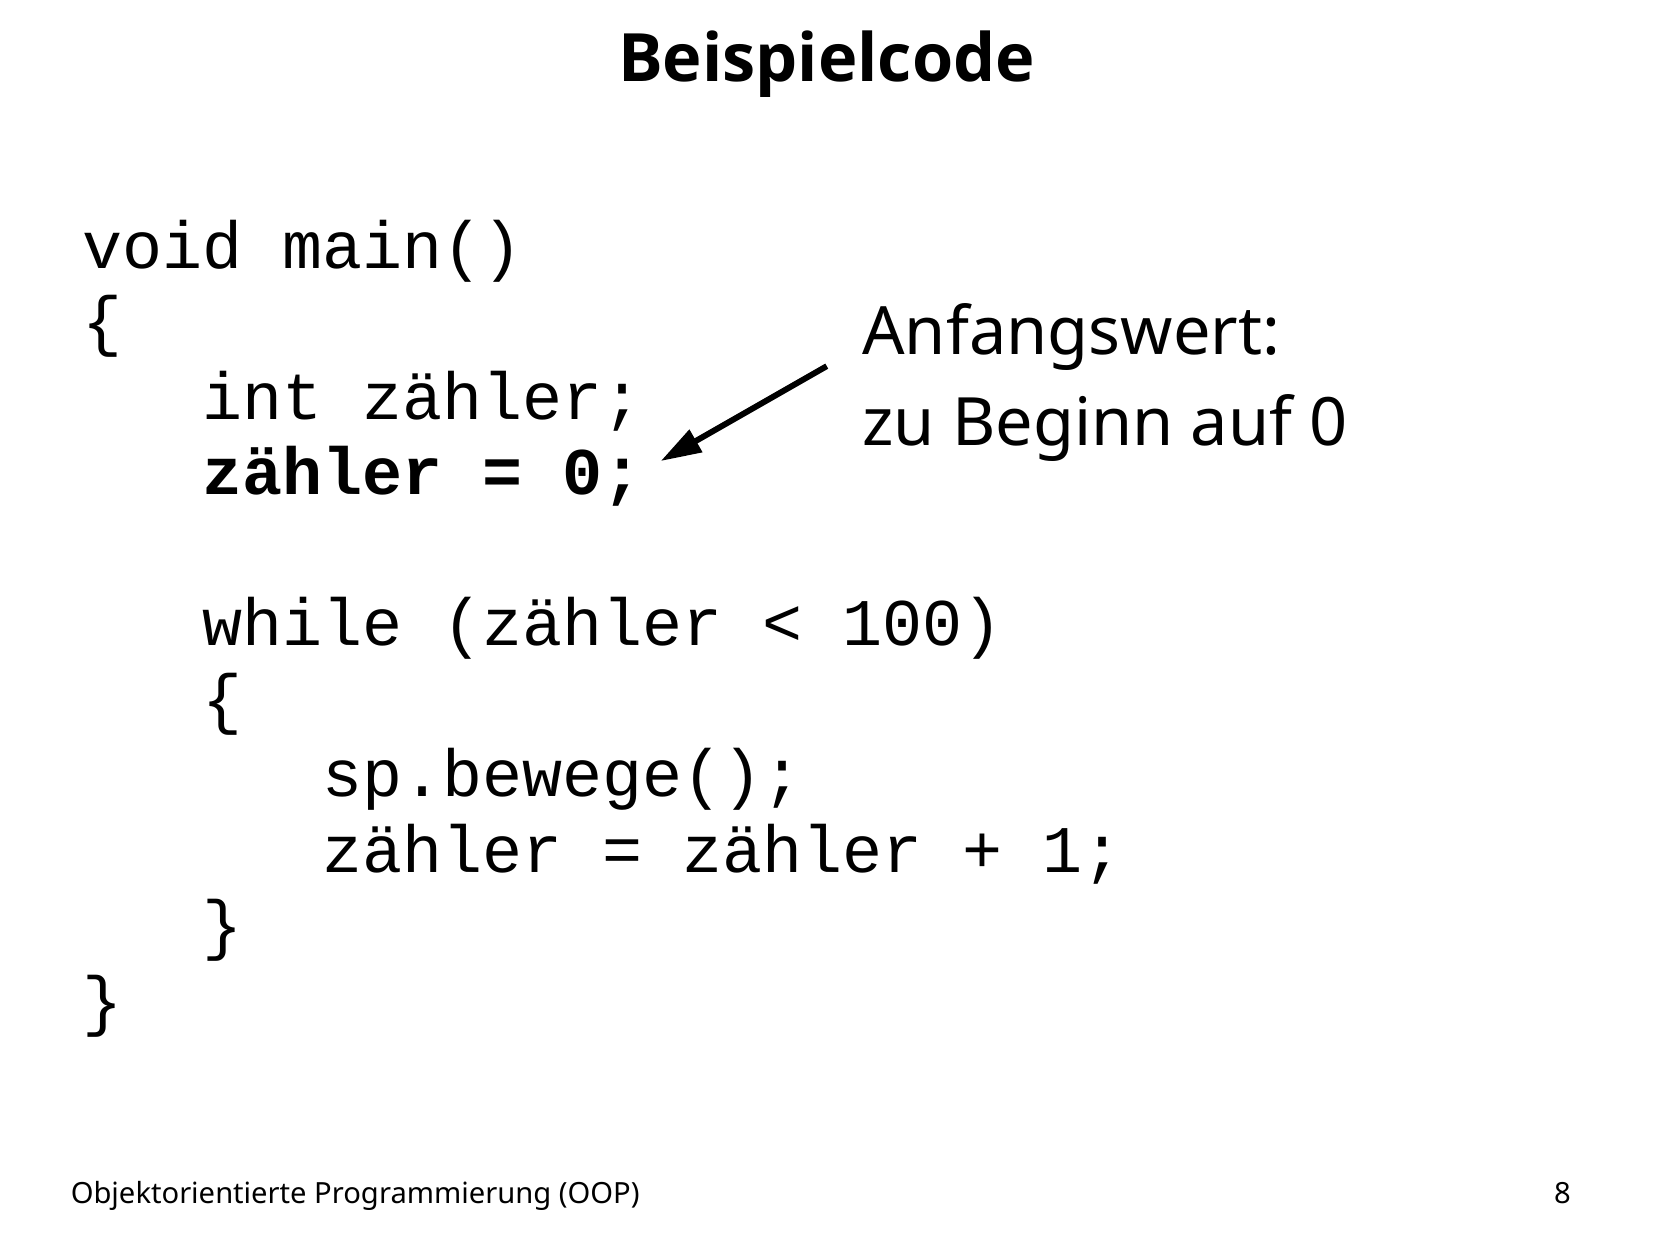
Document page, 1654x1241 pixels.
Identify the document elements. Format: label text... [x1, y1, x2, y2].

list Anfangswert: zu Beginn auf 0 [862, 283, 1501, 591]
list void main() { int zähler; zähler = 0; while (zähler < 100) { sp.bewege(); zähler = zähler + 1; } } [82, 212, 1571, 1146]
title Beispielcode [0, 5, 1654, 107]
